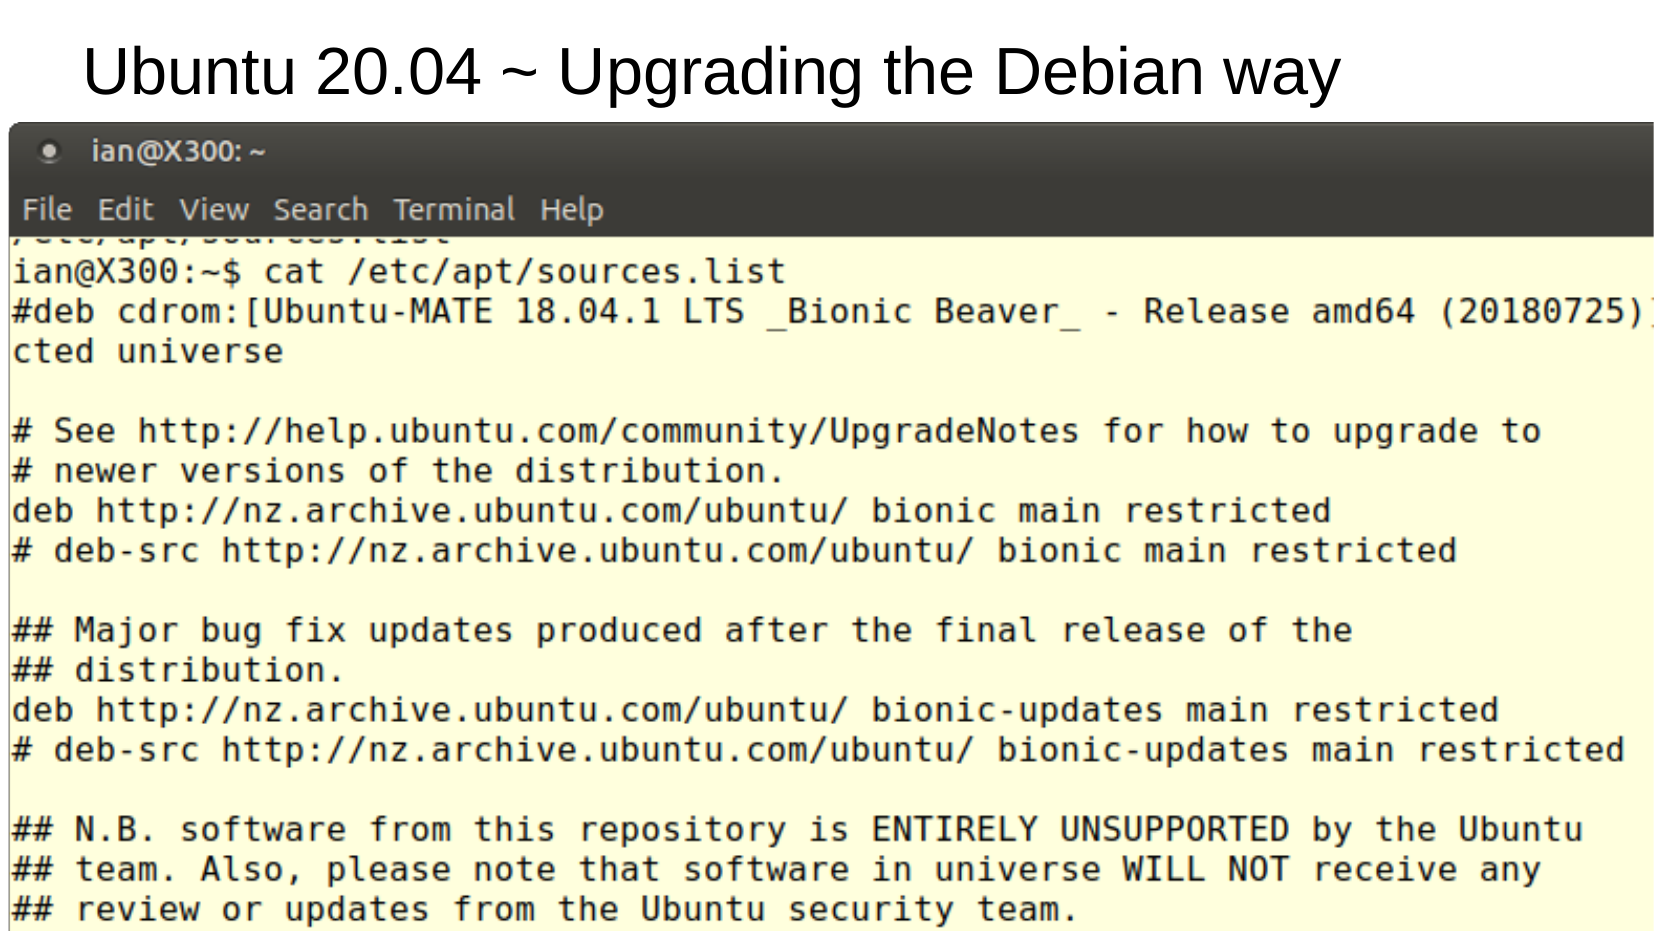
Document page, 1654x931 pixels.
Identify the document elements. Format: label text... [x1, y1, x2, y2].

title Ubuntu 20.04 ~ Upgrading the Debian way [82, 34, 1571, 110]
picture [8, 122, 1654, 931]
